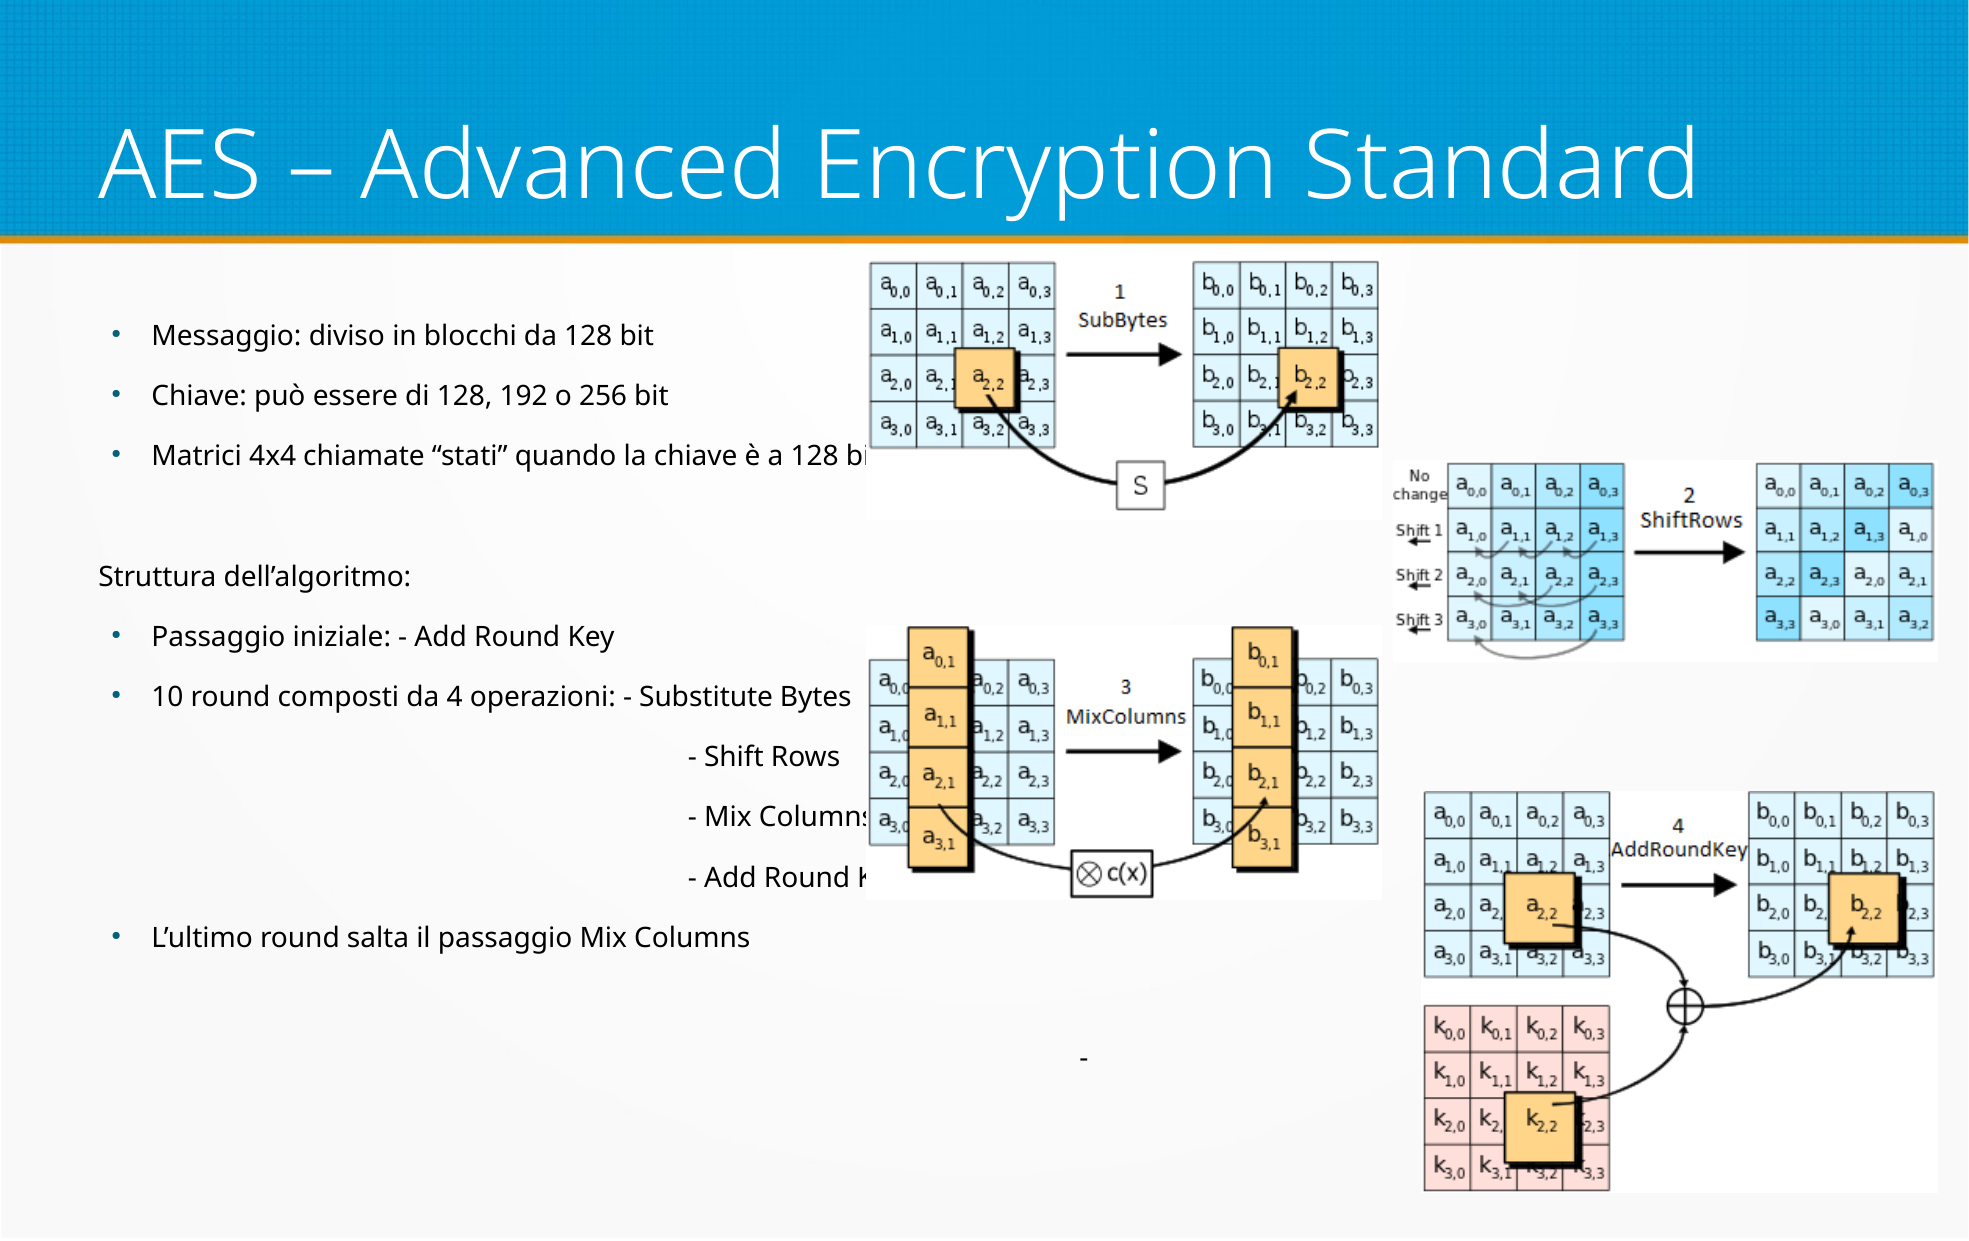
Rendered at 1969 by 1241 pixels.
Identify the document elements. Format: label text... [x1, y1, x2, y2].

list Messaggio: diviso in blocchi da 128 bit Chiave: può essere di 128, 192 o 256 bit Matrici 4x4 chiamate “stati” quando la chiave è a 128 bit. Struttura dell’algoritmo: Passaggio iniziale: - Add Round Key 10 round composti da 4 operazioni: - Substitute Bytes - Shift Rows - Mix Columns - Add Round Key L’ultimo round salta il passaggio Mix Columns - [98, 315, 1861, 1081]
picture [0, 233, 1969, 1241]
title AES – Advanced Encryption Standard [98, 19, 1870, 227]
